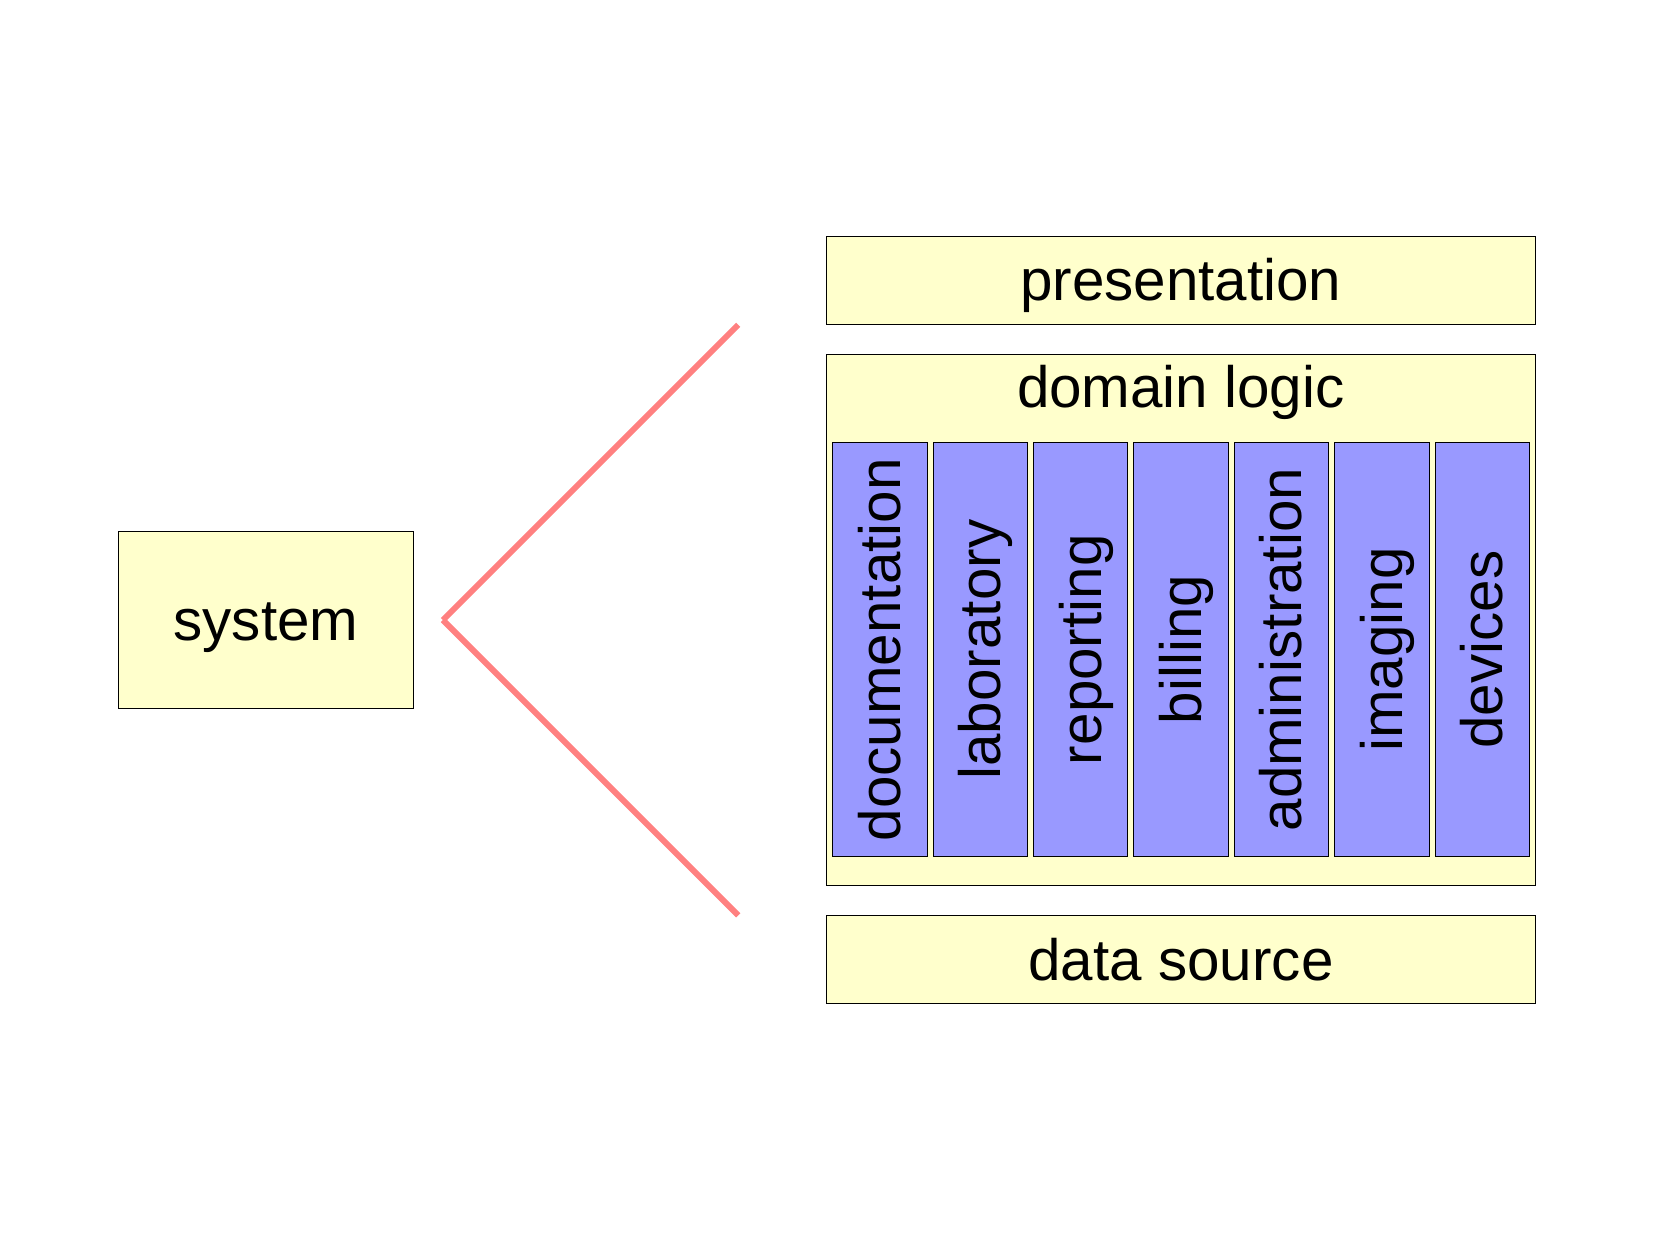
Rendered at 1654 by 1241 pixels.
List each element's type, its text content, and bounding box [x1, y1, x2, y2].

text_box administration [1234, 442, 1329, 857]
text_box devices [1435, 442, 1530, 857]
text_box laboratory [933, 442, 1028, 857]
text_box data source [826, 915, 1536, 1004]
text_box system [118, 531, 414, 709]
text_box domain logic [826, 354, 1536, 886]
text_box presentation [826, 236, 1536, 325]
text_box billing [1133, 442, 1229, 857]
text_box reporting [1033, 442, 1128, 857]
text_box imaging [1334, 442, 1430, 857]
text_box documentation [832, 442, 928, 857]
